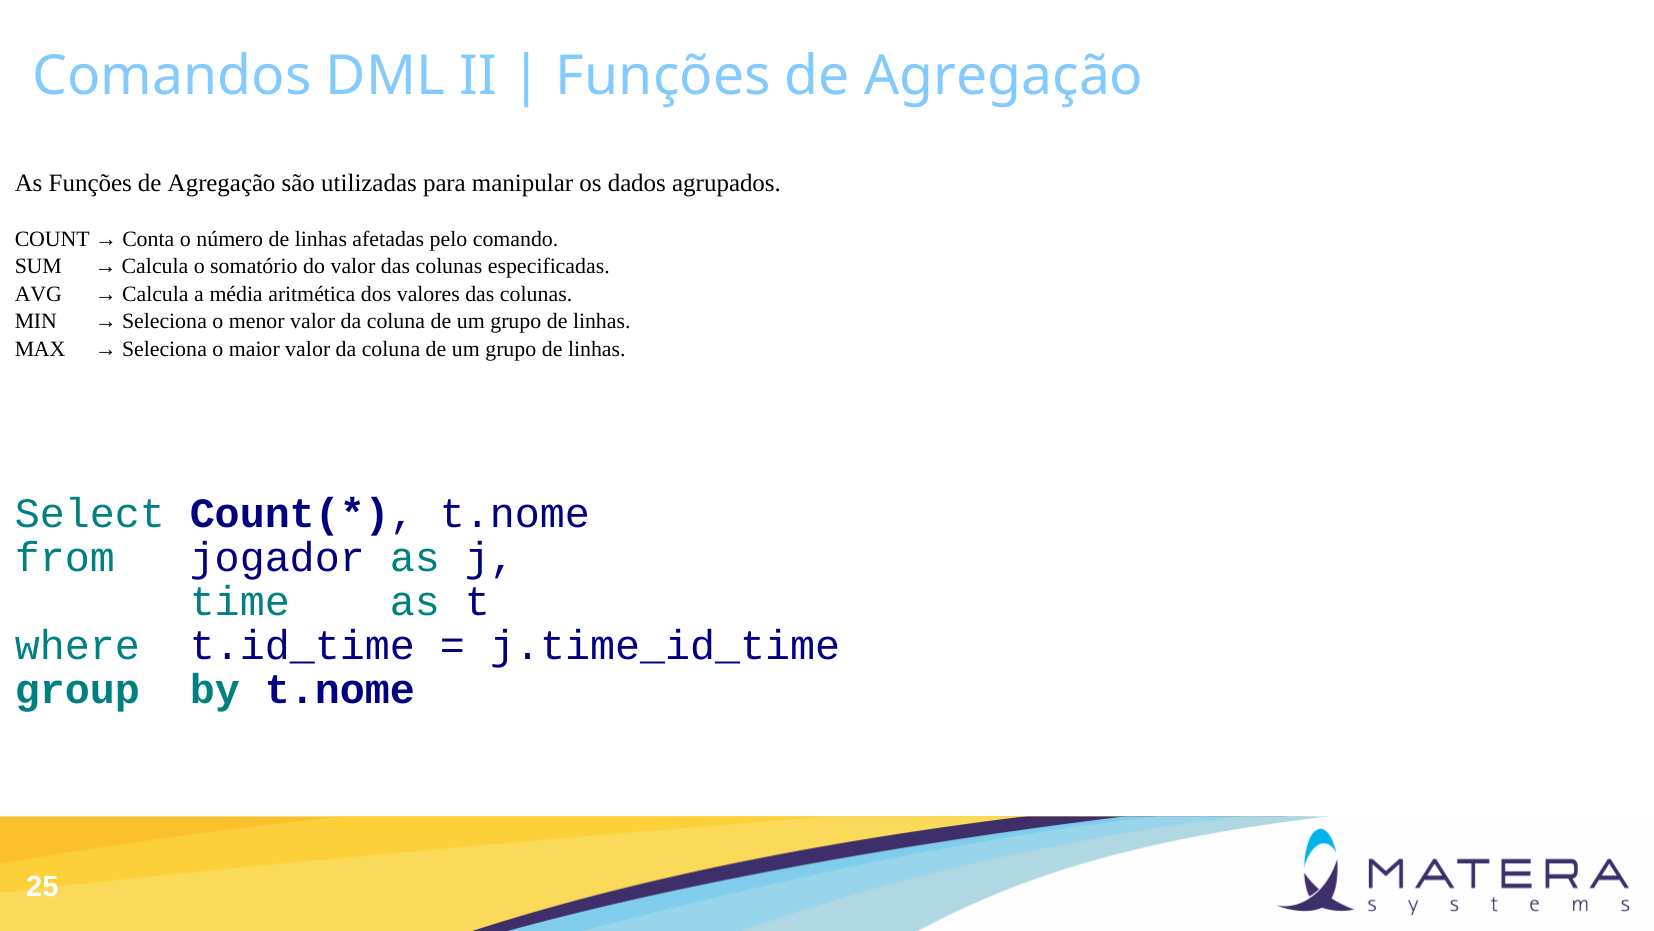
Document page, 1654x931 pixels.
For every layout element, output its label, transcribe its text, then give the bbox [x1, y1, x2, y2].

title Comandos DML II | Funções de Agregação [32, 24, 1628, 137]
list As Funções de Agregação são utilizadas para manipular os dados agrupados. COUNT → Conta o número de linhas afetadas pelo comando. SUM → Calcula o somatório do valor das colunas especificadas. AVG → Calcula a média aritmética dos valores das colunas. MIN → Seleciona o menor valor da coluna de um grupo de linhas. MAX → Seleciona o maior valor da coluna de um grupo de linhas. Select Count(*), t.nome from jogador as j, time as t where t.id_time = j.time_id_time group by t.nome [0, 167, 1654, 827]
picture [0, 827, 1652, 931]
